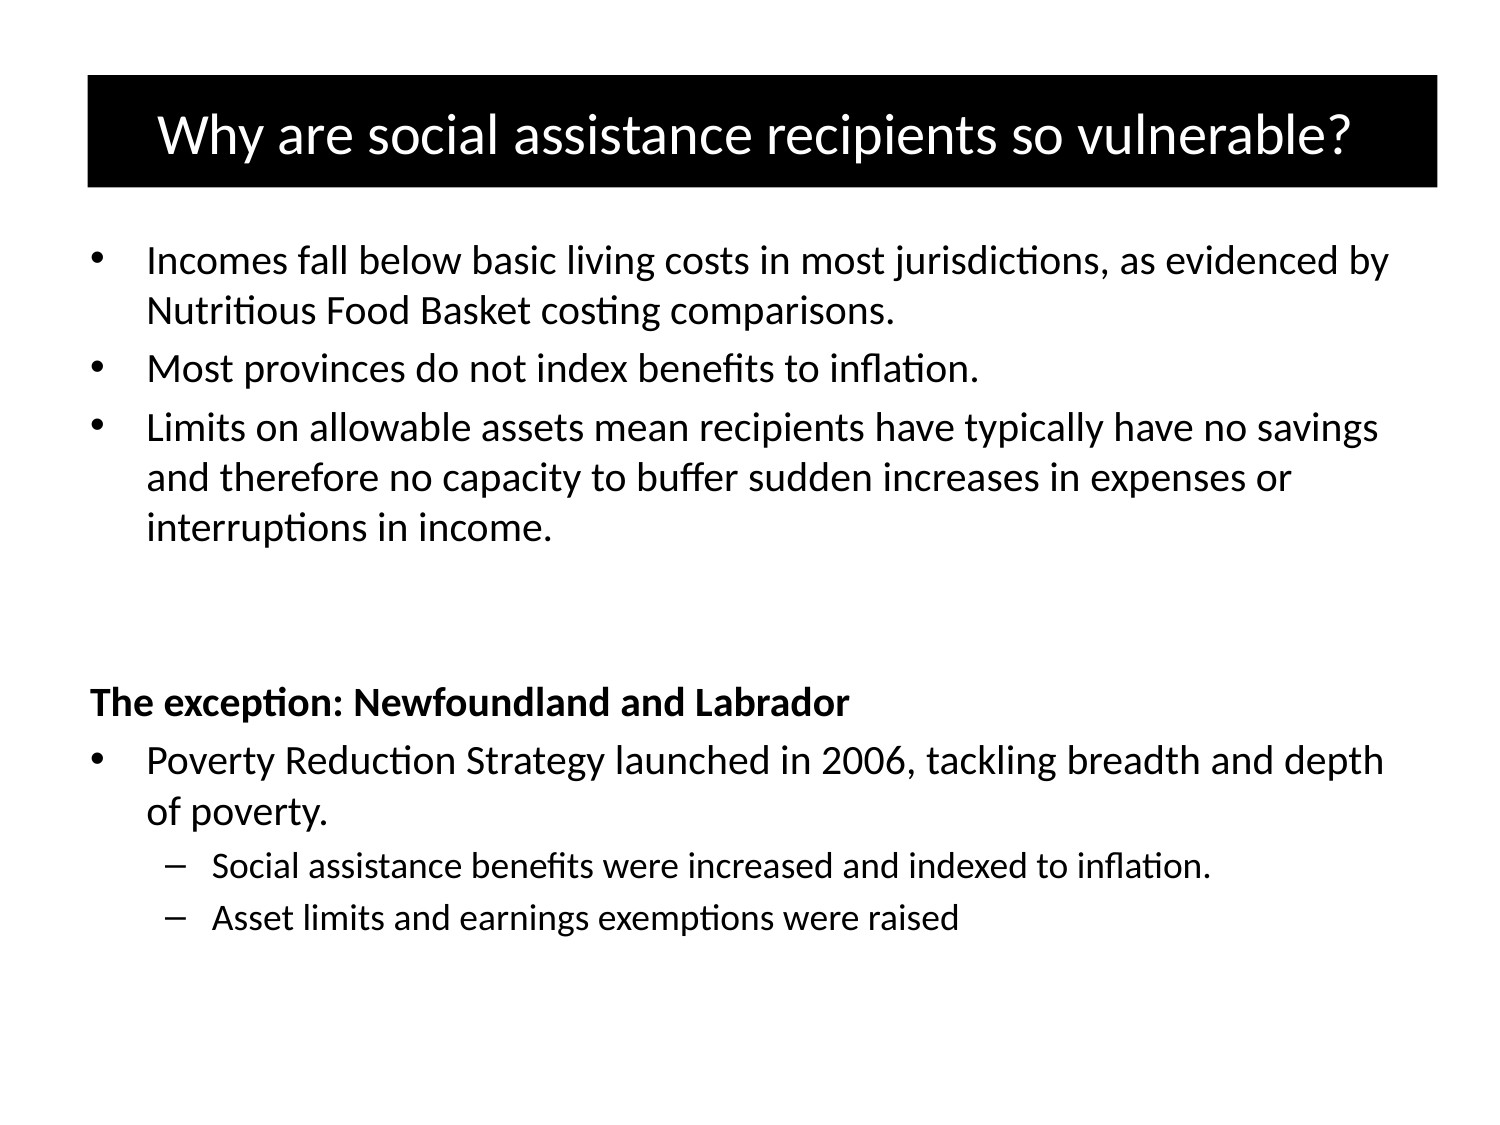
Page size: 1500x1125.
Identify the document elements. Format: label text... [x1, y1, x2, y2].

list Incomes fall below basic living costs in most jurisdictions, as evidenced by Nutritious Food Basket costing comparisons. Most provinces do not index benefits to inflation. Limits on allowable assets mean recipients have typically have no savings and therefore no capacity to buffer sudden increases in expenses or interruptions in income. The exception: Newfoundland and Labrador Poverty Reduction Strategy launched in 2006, tackling breadth and depth of poverty. Social assistance benefits were increased and indexed to inflation. Asset limits and earnings exemptions were raised [75, 224, 1425, 1043]
title Why are social assistance recipients so vulnerable? [87, 75, 1438, 188]
